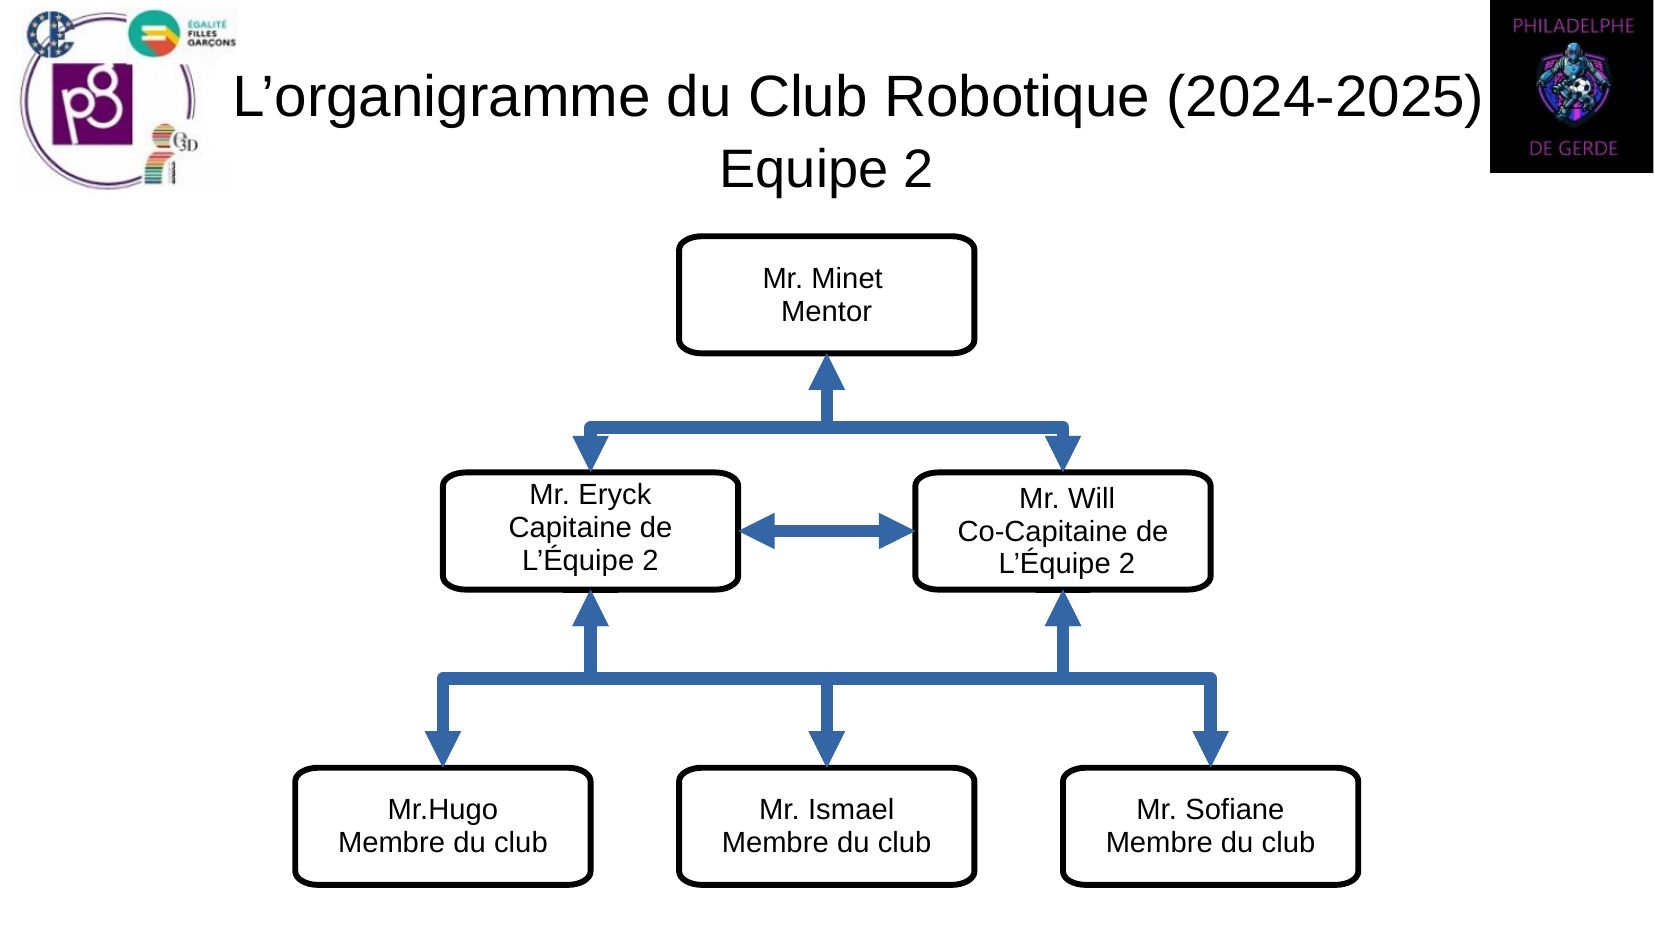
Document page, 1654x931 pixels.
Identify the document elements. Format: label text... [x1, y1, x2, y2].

text_box Mr. Ismael Membre du club [679, 767, 975, 885]
text_box Mr. Eryck Capitaine de L’Équipe 2 [442, 472, 739, 590]
text_box Equipe 2 [0, 131, 1654, 207]
text_box Mr. Minet Mentor [679, 236, 975, 354]
picture [12, 7, 237, 131]
text_box Mr. Sofiane Membre du club [1062, 767, 1359, 885]
text_box Mr.Hugo Membre du club [295, 767, 591, 885]
picture [1490, 0, 1654, 131]
text_box Mr. Will Co-Capitaine de L’Équipe 2 [915, 472, 1211, 590]
title L’organigramme du Club Robotique (2024-2025) [0, 0, 1490, 131]
